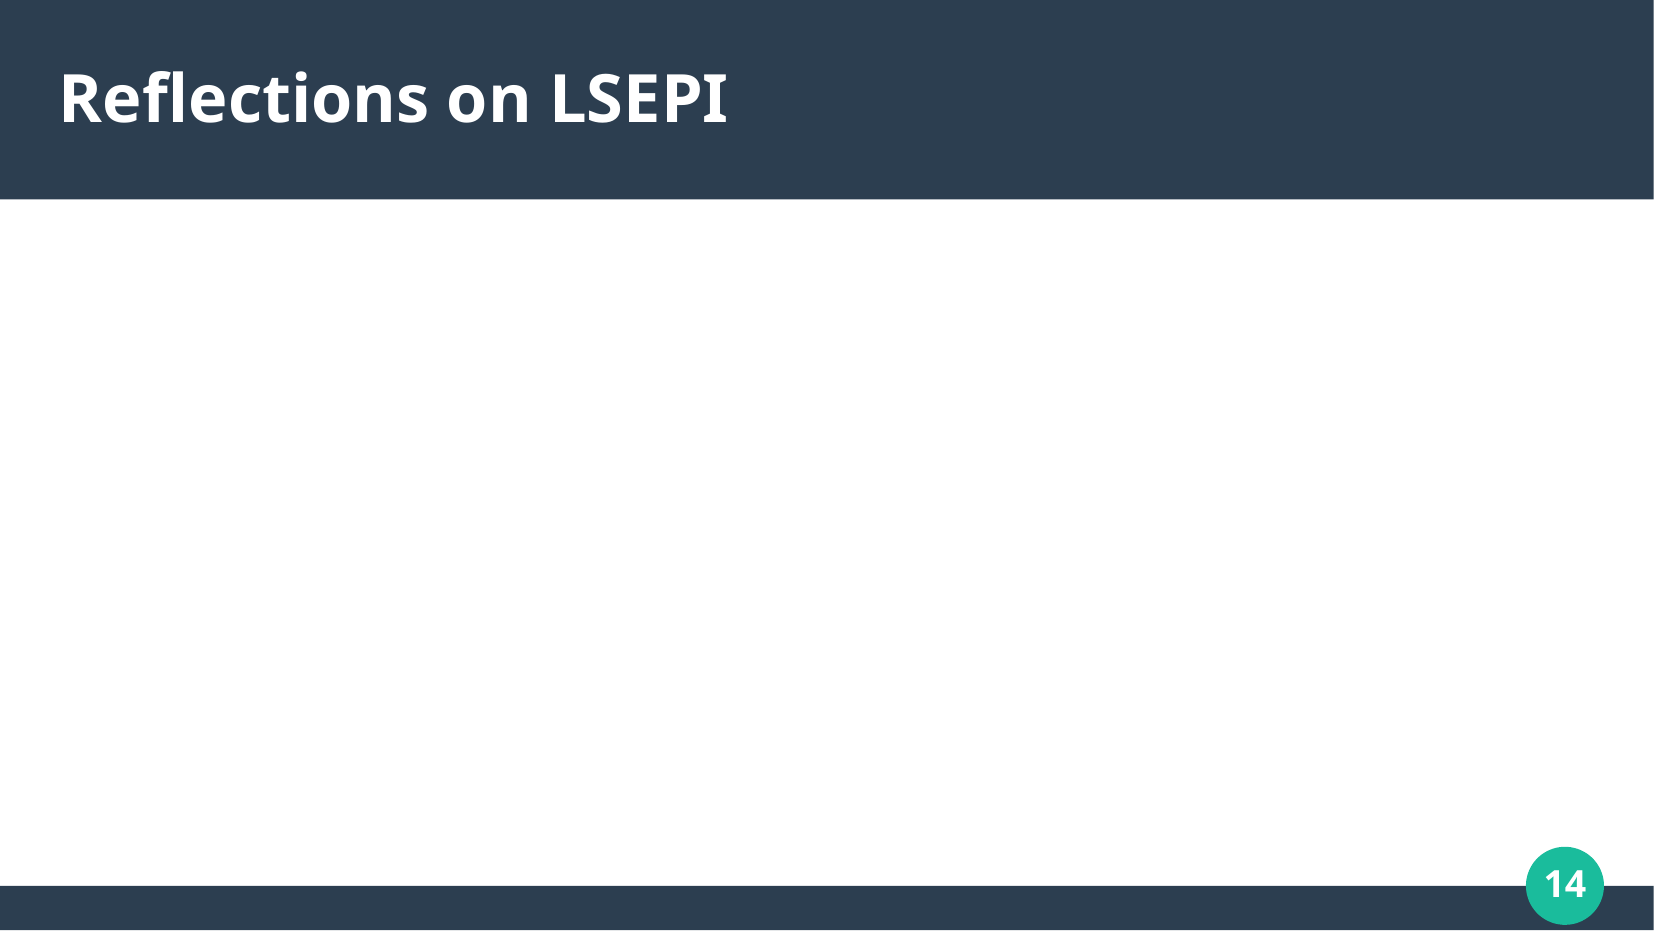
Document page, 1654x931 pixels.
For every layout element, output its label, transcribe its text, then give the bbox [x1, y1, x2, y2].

text_box [1505, 848, 1625, 923]
title Reflections on LSEPI [59, 37, 1595, 155]
